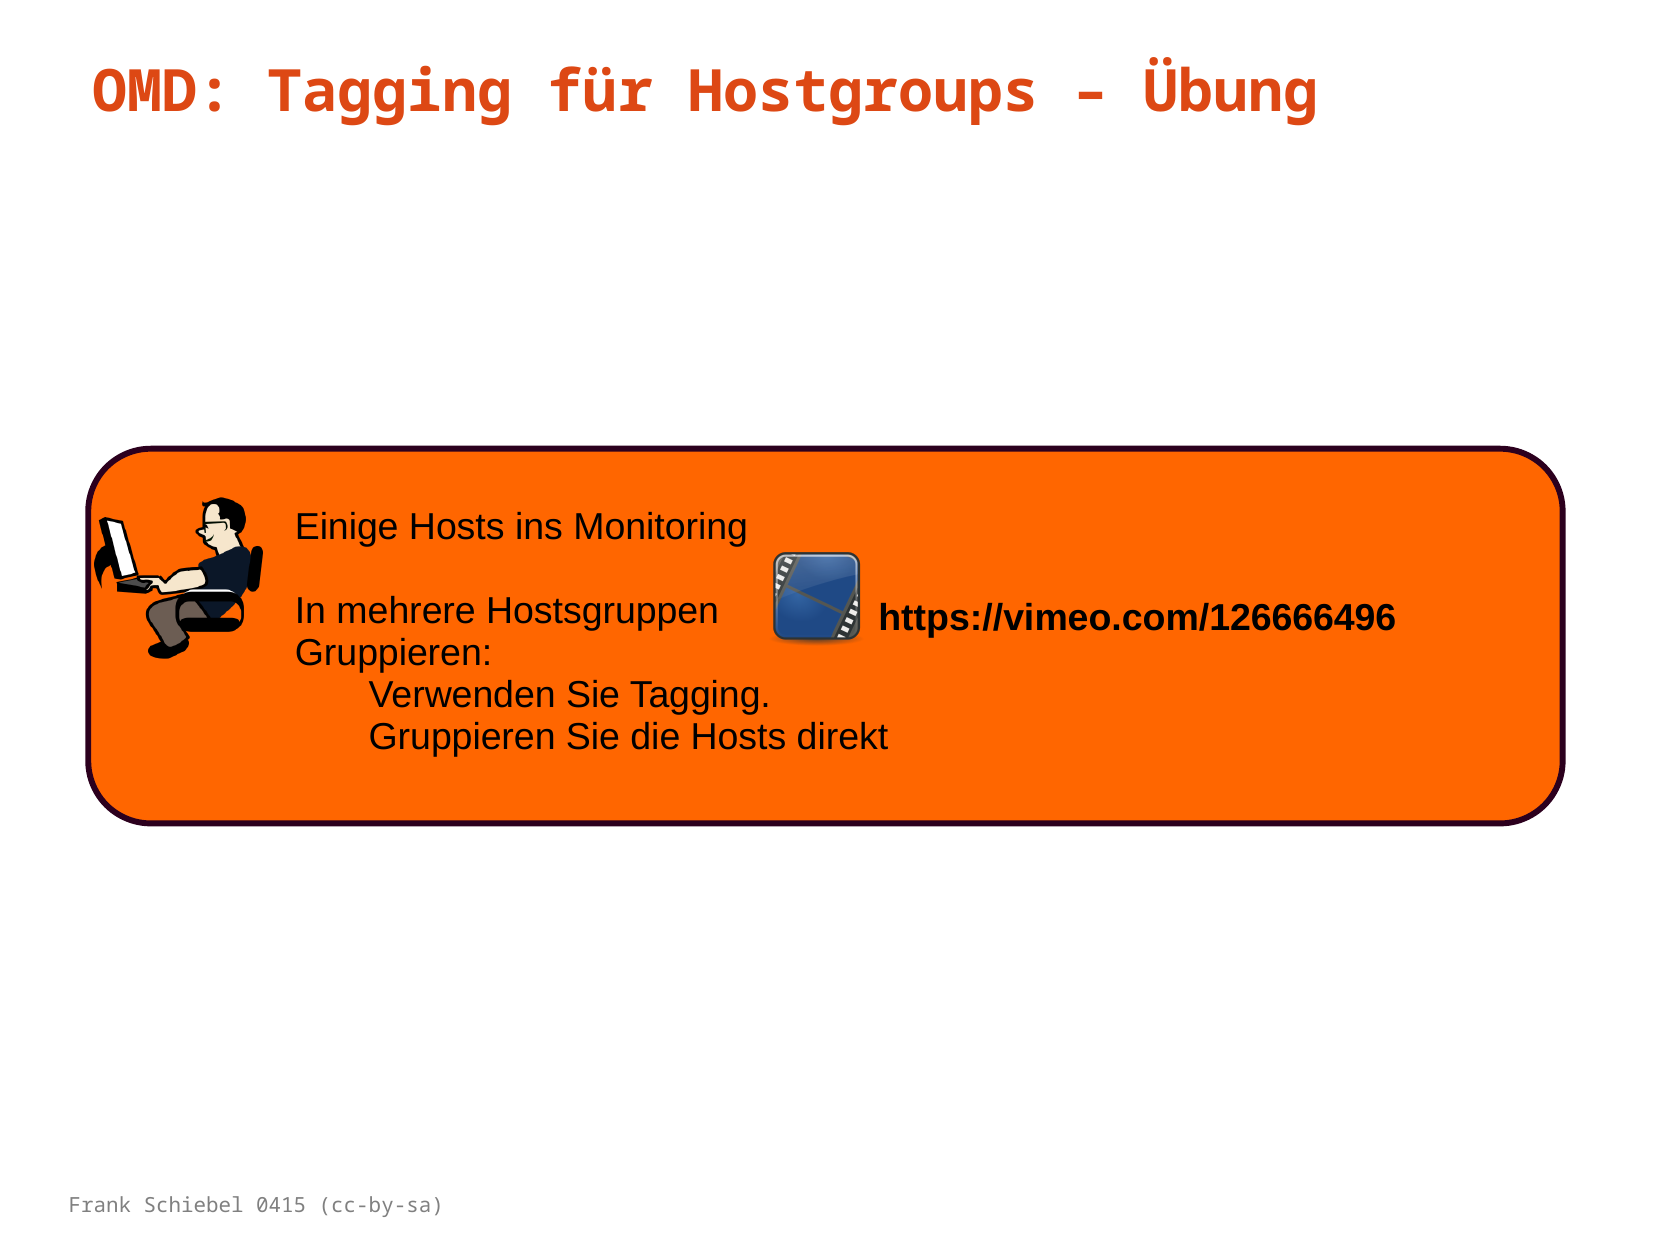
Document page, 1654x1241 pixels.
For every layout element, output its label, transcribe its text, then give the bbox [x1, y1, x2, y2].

text_box https://vimeo.com/126666496 [914, 588, 1487, 646]
picture [94, 497, 263, 659]
text_box [88, 448, 1563, 824]
text_box OMD: Tagging für Hostgroups – Übung [78, 42, 1449, 117]
text_box Einige Hosts ins Monitoring In mehrere Hostsgruppen Gruppieren: Verwenden Sie Tagging. Gruppieren Sie die Hosts direkt [280, 497, 914, 765]
